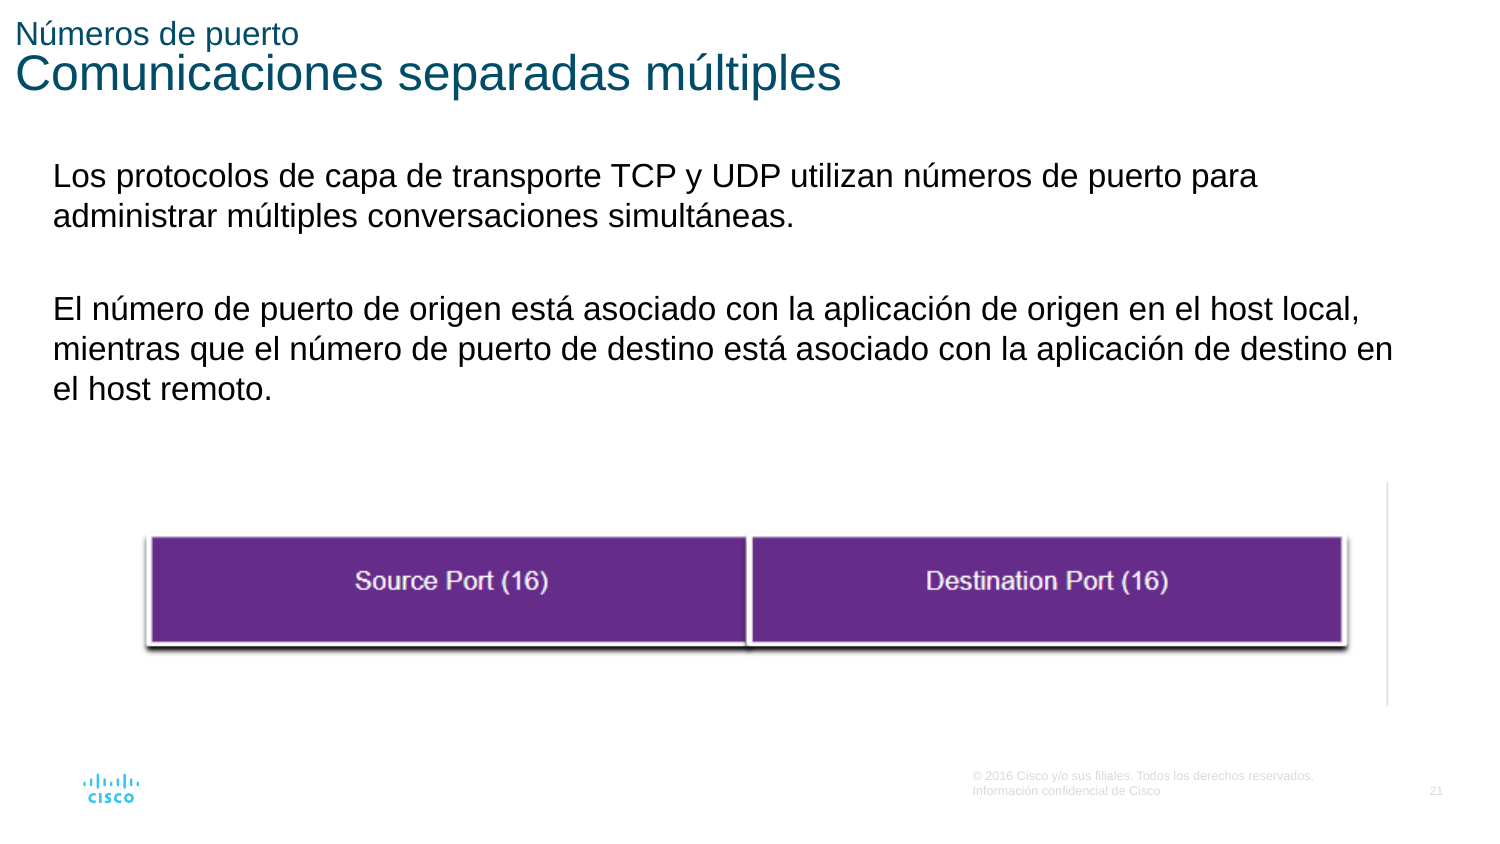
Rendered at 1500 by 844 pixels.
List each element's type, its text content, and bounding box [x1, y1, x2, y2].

list Los protocolos de capa de transporte TCP y UDP utilizan números de puerto para administrar múltiples conversaciones simultáneas. El número de puerto de origen está asociado con la aplicación de origen en el host local, mientras que el número de puerto de destino está asociado con la aplicación de destino en el host remoto. [37, 146, 1435, 457]
title Números de puerto Comunicaciones separadas múltiples [0, 0, 1369, 121]
picture [107, 482, 1393, 706]
